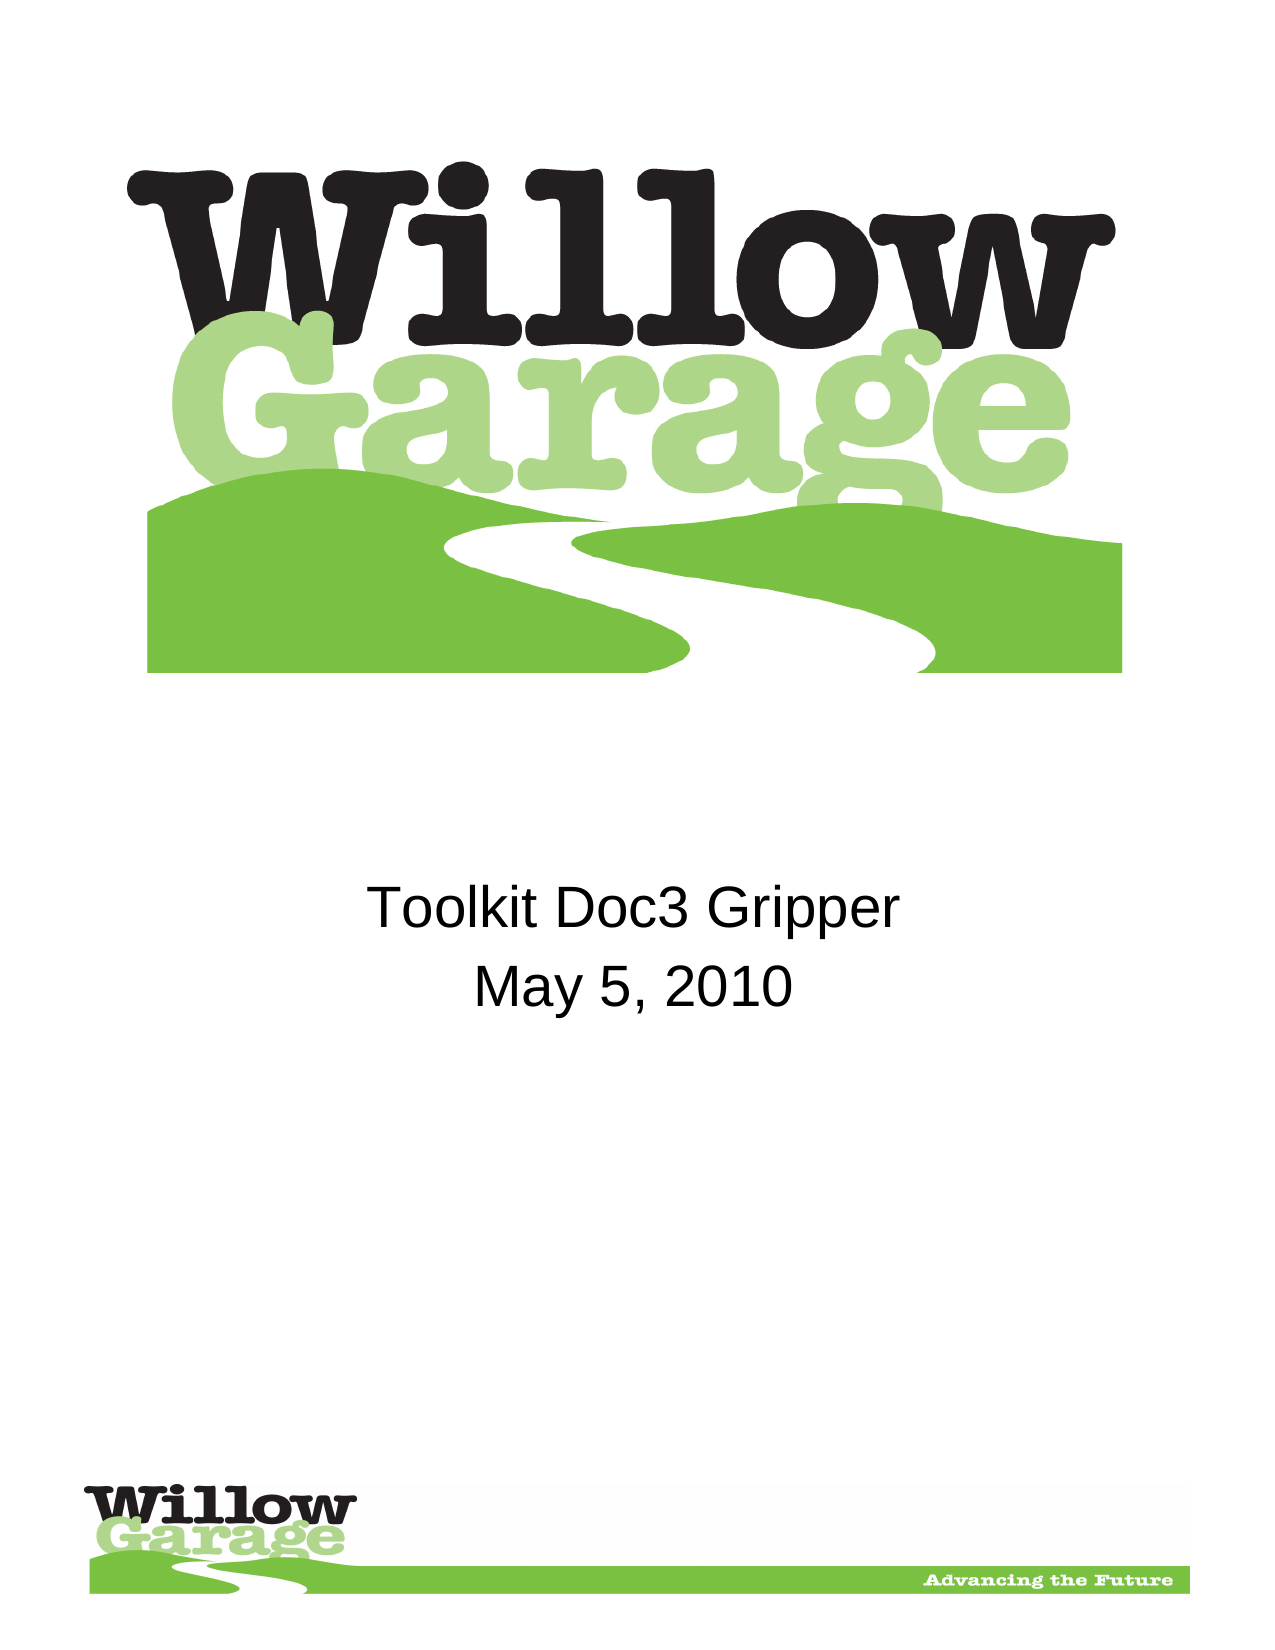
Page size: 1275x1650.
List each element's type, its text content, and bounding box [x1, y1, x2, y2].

list Toolkit Doc3 Gripper May 5, 2010 [42, 866, 1233, 1197]
picture [84, 1484, 1190, 1594]
picture [42, 42, 1233, 784]
